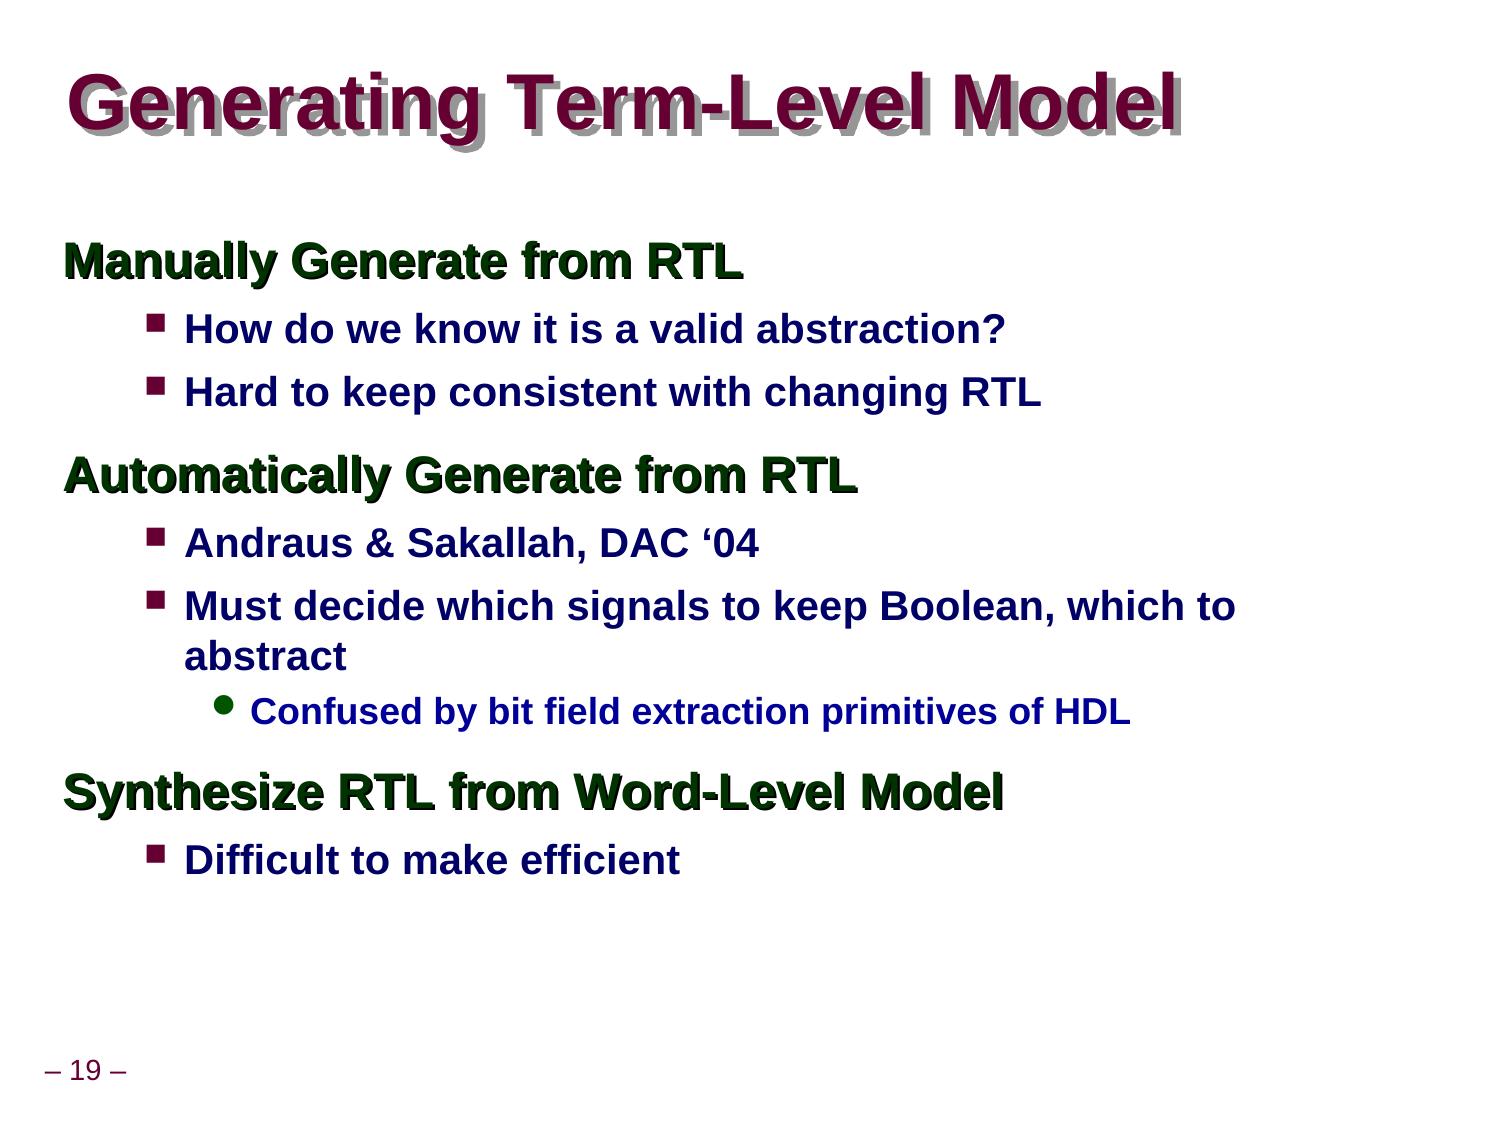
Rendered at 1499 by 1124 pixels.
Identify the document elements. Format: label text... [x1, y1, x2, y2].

title Generating Term-Level Model [66, 40, 1495, 169]
list Manually Generate from RTL How do we know it is a valid abstraction? Hard to keep consistent with changing RTL Automatically Generate from RTL Andraus & Sakallah, DAC ‘04 Must decide which signals to keep Boolean, which to abstract Confused by bit field extraction primitives of HDL Synthesize RTL from Word-Level Model Difficult to make efficient [47, 224, 1409, 1056]
